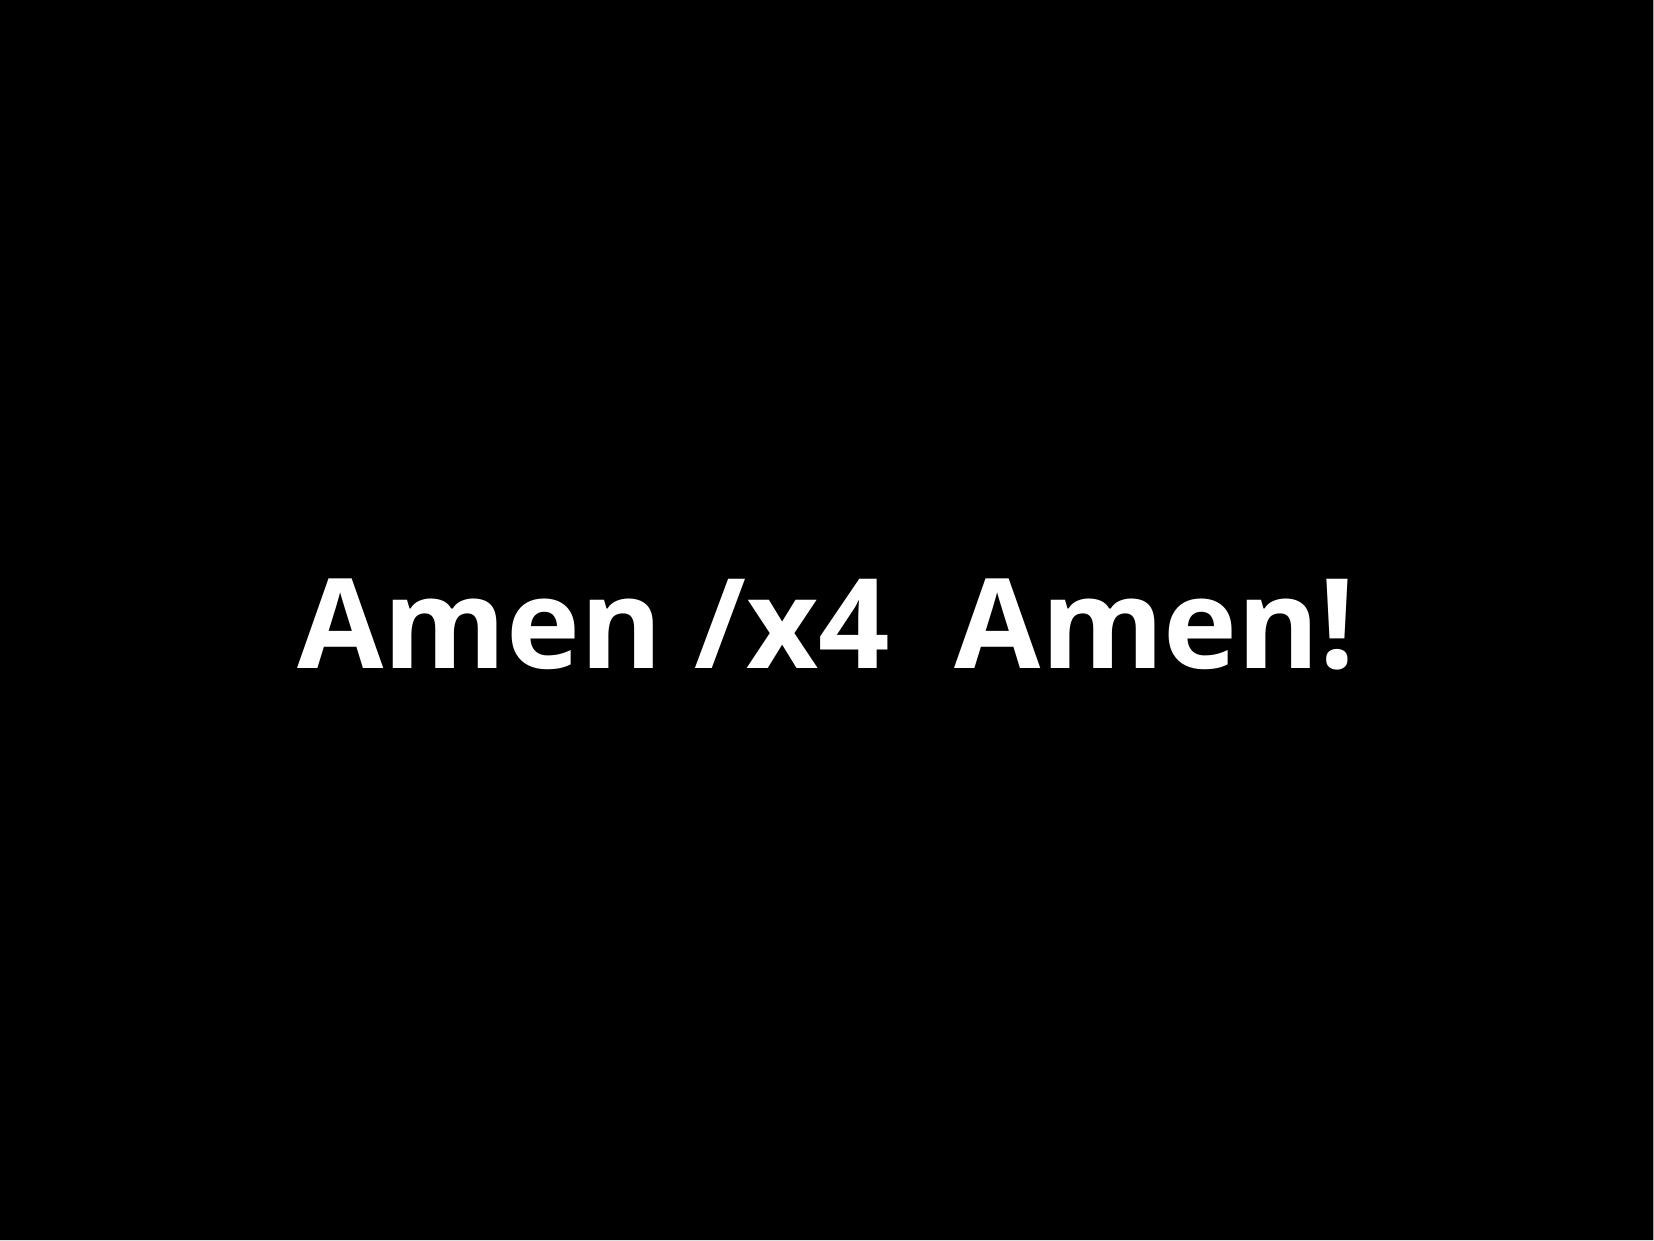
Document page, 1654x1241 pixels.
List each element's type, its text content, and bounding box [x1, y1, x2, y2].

title Amen /x4 Amen! [0, 0, 1654, 1241]
